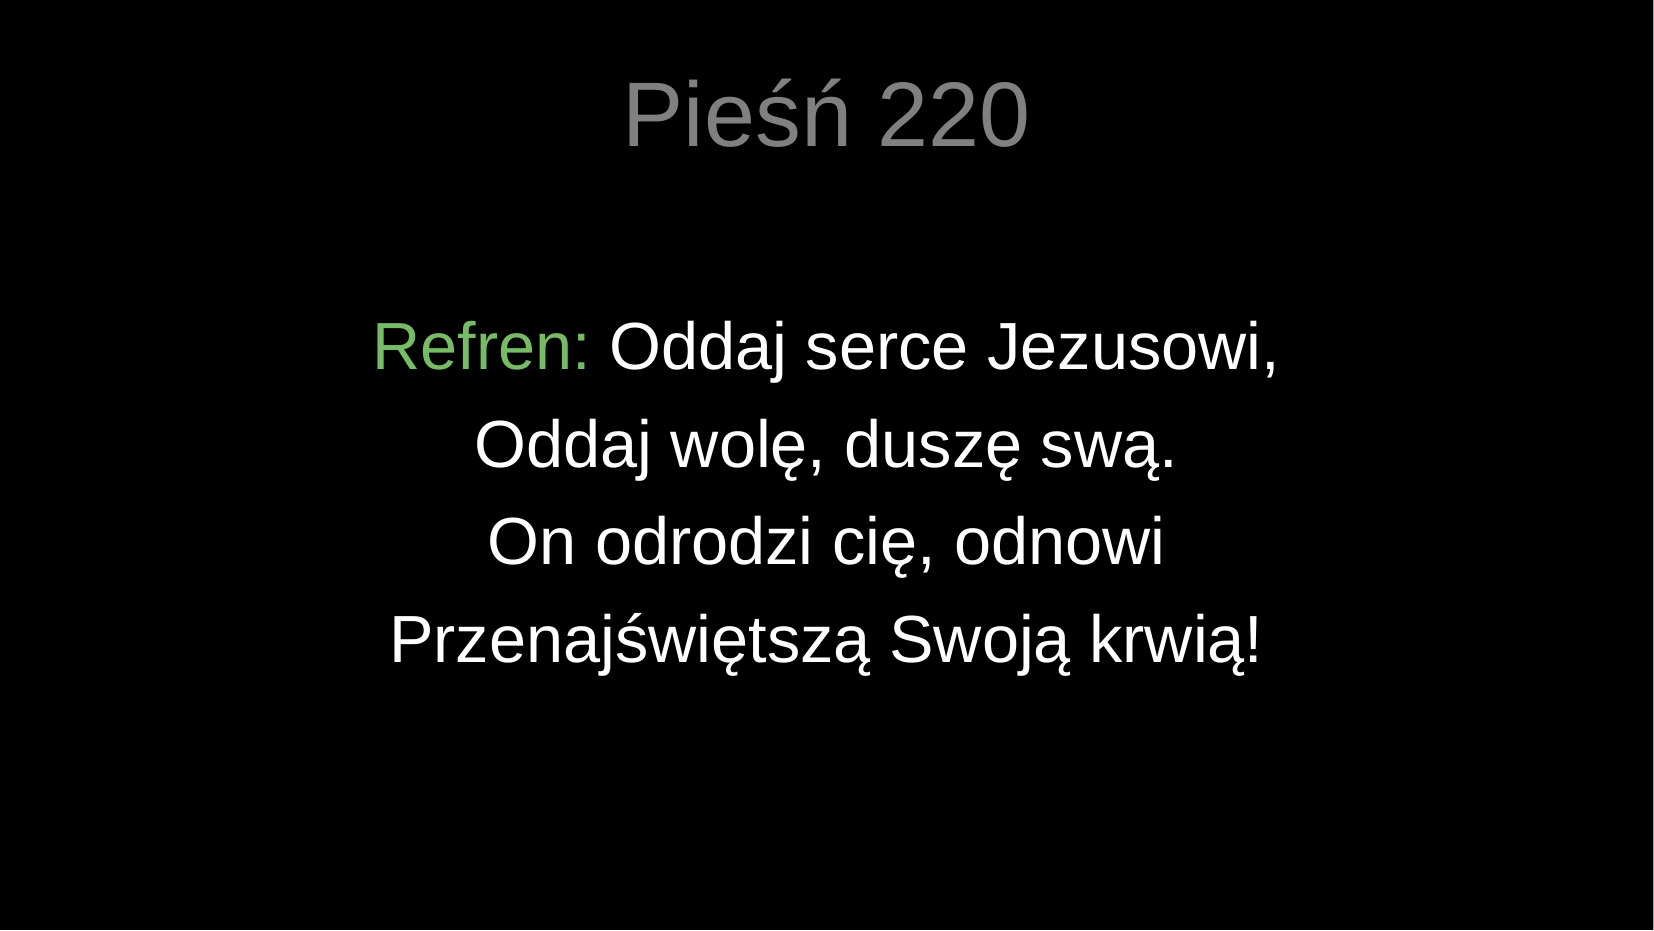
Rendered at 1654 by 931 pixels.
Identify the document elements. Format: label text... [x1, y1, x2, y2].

subtitle Refren: Oddaj serce Jezusowi, Oddaj wolę, duszę swą. On odrodzi cię, odnowi Przenajświętszą Swoją krwią! [82, 217, 1571, 757]
title Pieśń 220 [82, 37, 1571, 193]
